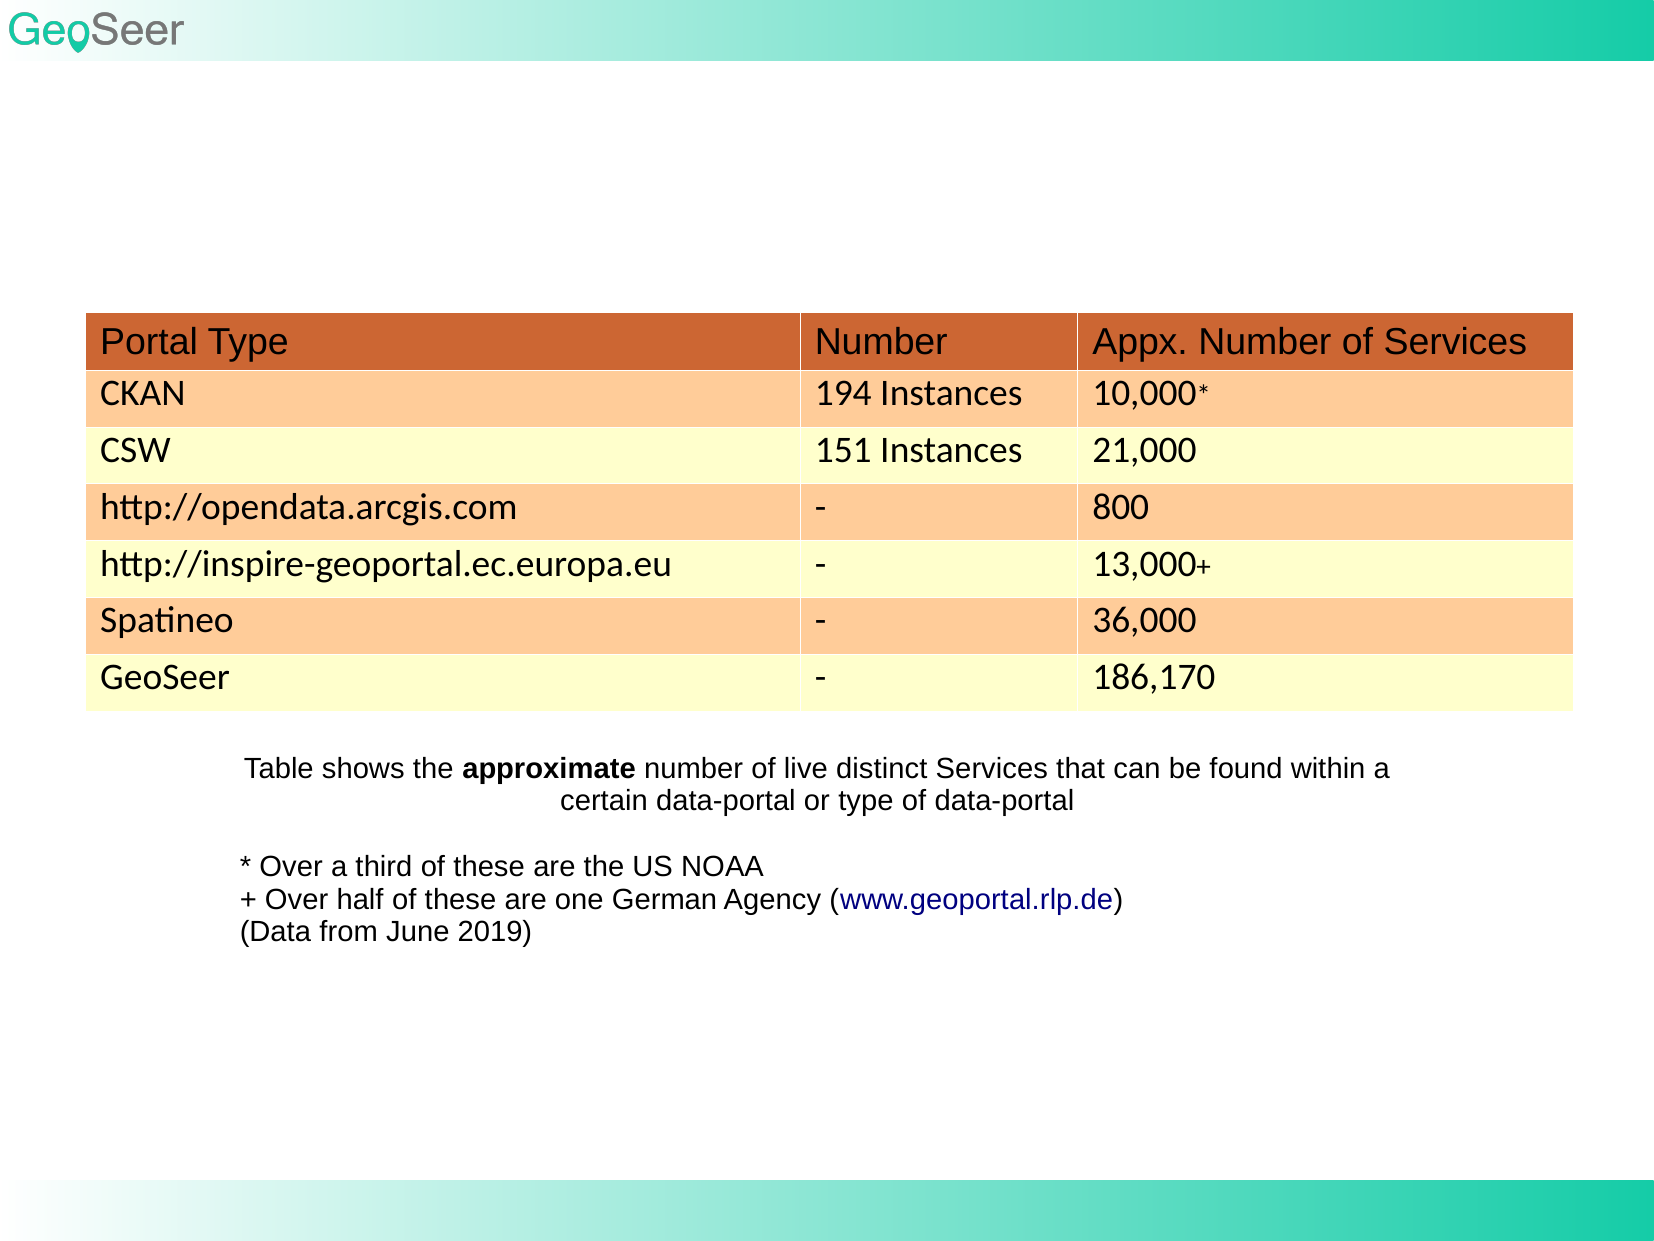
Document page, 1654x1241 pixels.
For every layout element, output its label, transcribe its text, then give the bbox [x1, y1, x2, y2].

table_cell http://inspire-geoportal.ec.europa.eu [86, 541, 800, 597]
table_cell - [801, 541, 1077, 597]
table_cell http://opendata.arcgis.com [86, 484, 800, 540]
table_cell 13,000+ [1078, 541, 1573, 597]
table_cell - [801, 484, 1077, 540]
table_header Number [801, 313, 1077, 370]
table_cell Spatineo [86, 598, 800, 654]
table_cell 21,000 [1078, 428, 1573, 483]
table_cell CSW [86, 428, 800, 483]
text_box Table shows the approximate number of live distinct Services that can be found within a certain data-portal or type of data-portal * Over a third of these are the US NOAA + Over half of these are one German Agency (www.geoportal.rlp.de) (Data from June 2019) [225, 744, 1411, 956]
table_cell 10,000* [1078, 371, 1573, 427]
table_cell 36,000 [1078, 598, 1573, 654]
table_header Portal Type [86, 313, 800, 370]
table_cell CKAN [86, 371, 800, 427]
table_cell 800 [1078, 484, 1573, 540]
table_cell - [801, 655, 1077, 711]
table_cell 194 Instances [801, 371, 1077, 427]
table_cell 186,170 [1078, 655, 1573, 711]
table_cell 151 Instances [801, 428, 1077, 483]
table_cell GeoSeer [86, 655, 800, 711]
table_header Appx. Number of Services [1078, 313, 1573, 370]
table_cell - [801, 598, 1077, 654]
picture [7, 10, 186, 55]
